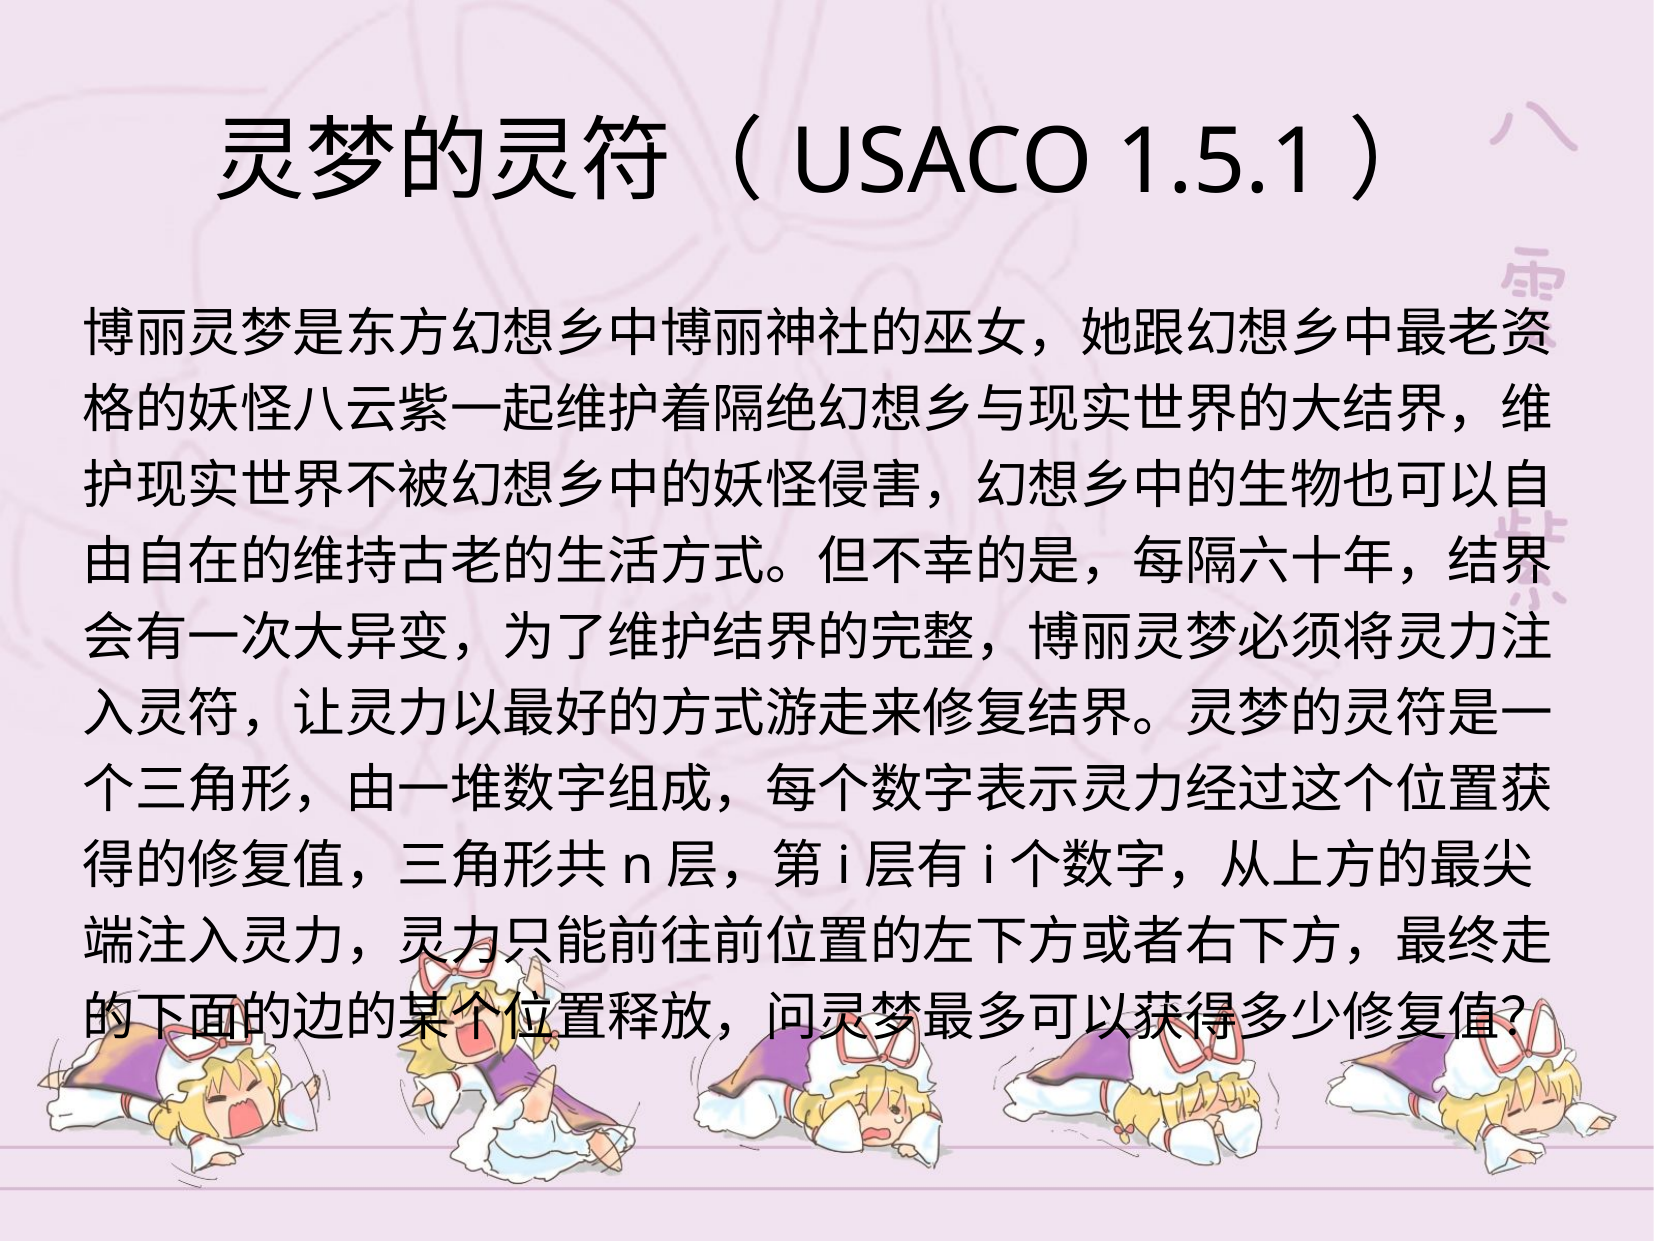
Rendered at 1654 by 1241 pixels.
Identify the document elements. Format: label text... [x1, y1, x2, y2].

list 博丽灵梦是东方幻想乡中博丽神社的巫女，她跟幻想乡中最老资格的妖怪八云紫一起维护着隔绝幻想乡与现实世界的大结界，维护现实世界不被幻想乡中的妖怪侵害，幻想乡中的生物也可以自由自在的维持古老的生活方式。但不幸的是，每隔六十年，结界会有一次大异变，为了维护结界的完整，博丽灵梦必须将灵力注入灵符，让灵力以最好的方式游走来修复结界。灵梦的灵符是一个三角形，由一堆数字组成，每个数字表示灵力经过这个位置获得的修复值，三角形共n层，第i层有i个数字，从上方的最尖端注入灵力，灵力只能前往前位置的左下方或者右下方，最终走的下面的边的某个位置释放，问灵梦最多可以获得多少修复值？ [82, 290, 1571, 1109]
picture [0, 0, 1654, 1241]
title 灵梦的灵符（USACO 1.5.1） [82, 49, 1571, 257]
